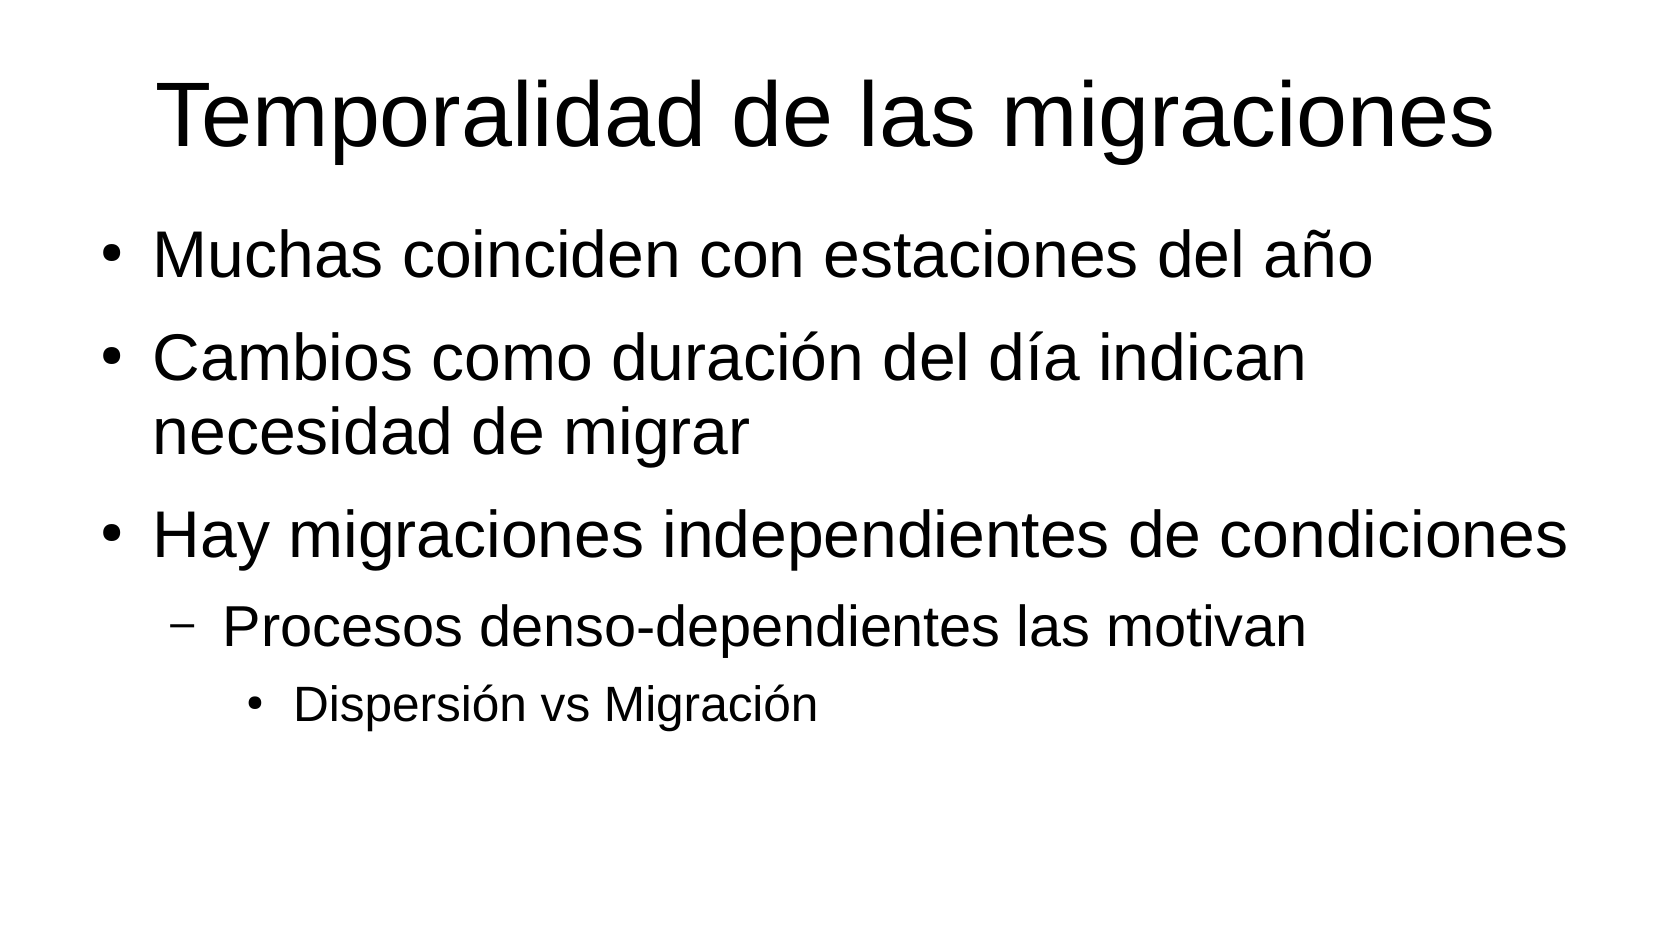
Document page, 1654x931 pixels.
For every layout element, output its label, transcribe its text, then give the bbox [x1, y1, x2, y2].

title Temporalidad de las migraciones [82, 37, 1571, 193]
list Muchas coinciden con estaciones del año Cambios como duración del día indican necesidad de migrar Hay migraciones independientes de condiciones Procesos denso-dependientes las motivan Dispersión vs Migración [82, 217, 1571, 758]
